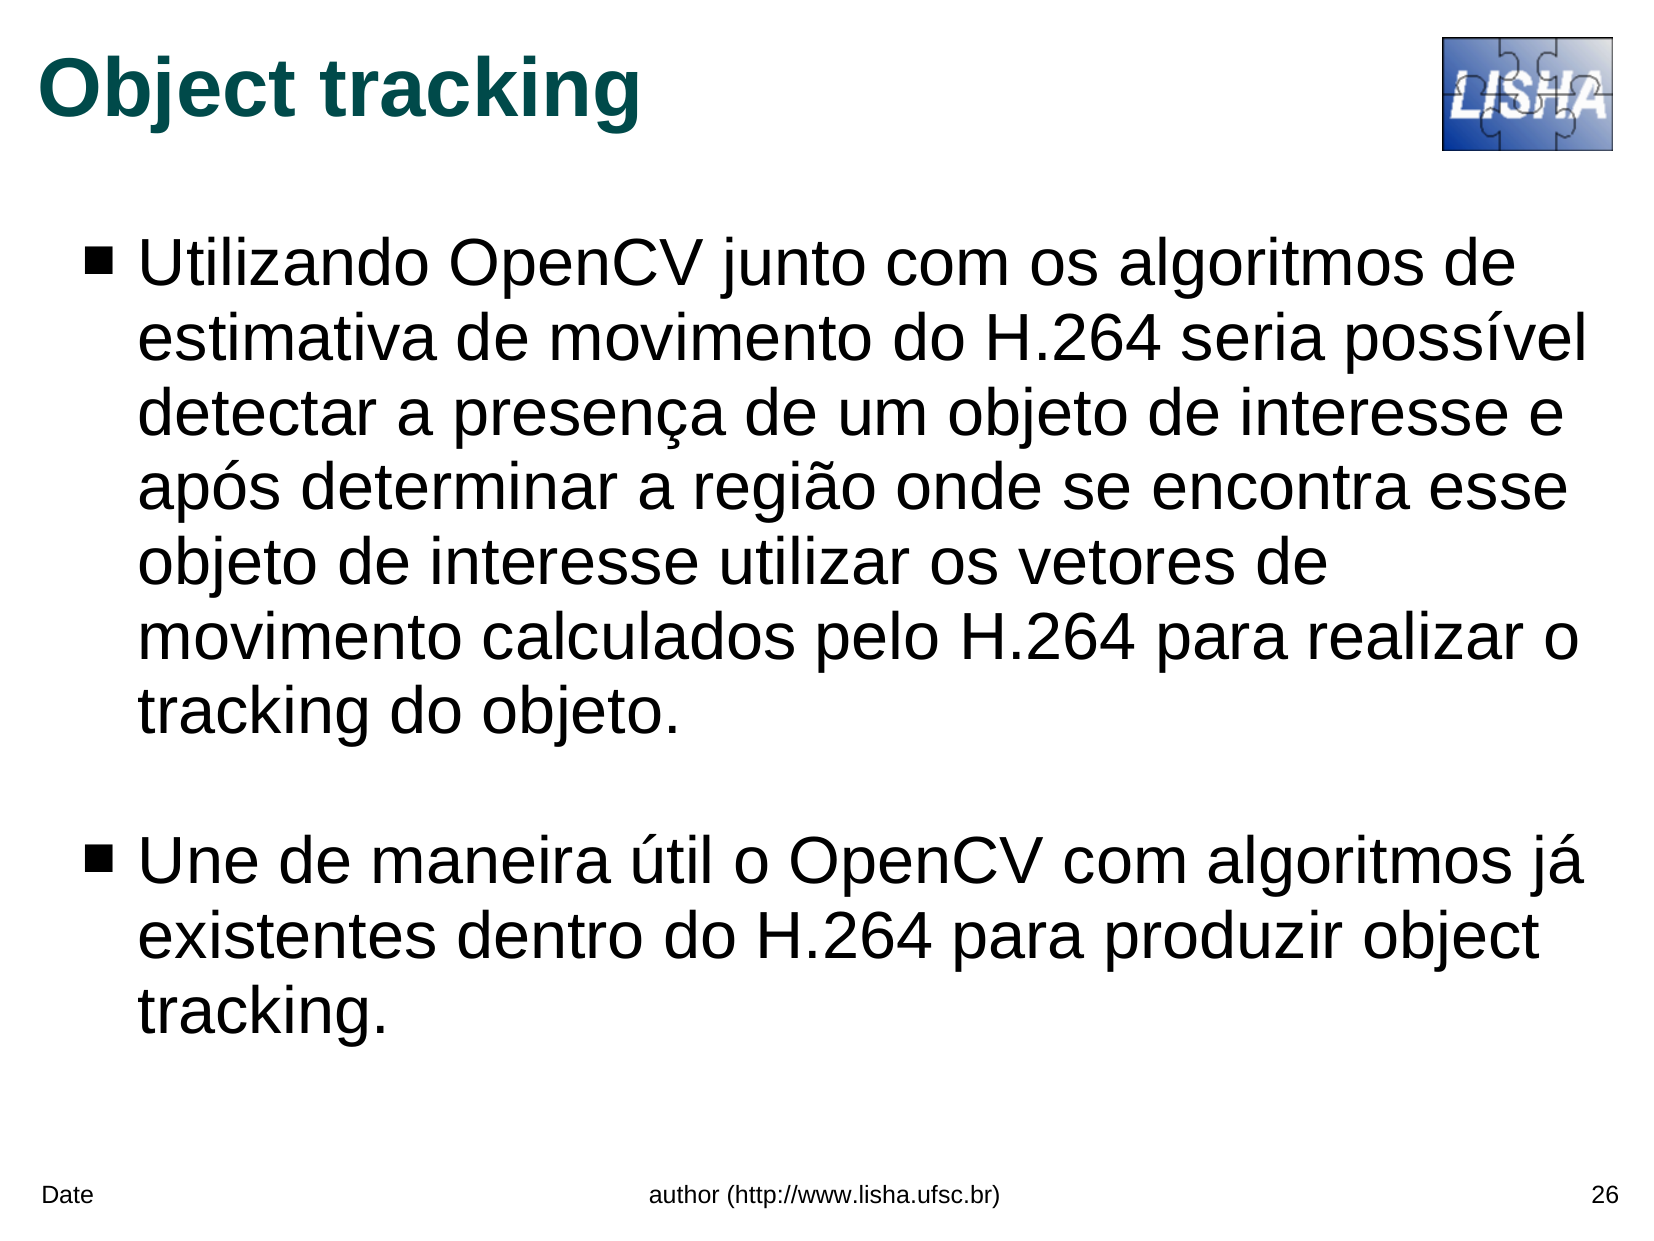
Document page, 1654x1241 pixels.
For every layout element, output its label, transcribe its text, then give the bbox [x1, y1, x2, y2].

picture [1442, 37, 1613, 151]
list Utilizando OpenCV junto com os algoritmos de estimativa de movimento do H.264 seria possível detectar a presença de um objeto de interesse e após determinar a região onde se encontra esse objeto de interesse utilizar os vetores de movimento calculados pelo H.264 para realizar o tracking do objeto. Une de maneira útil o OpenCV com algoritmos já existentes dentro do H.264 para produzir object tracking. [37, 225, 1613, 1163]
title Object tracking [37, 37, 1426, 151]
